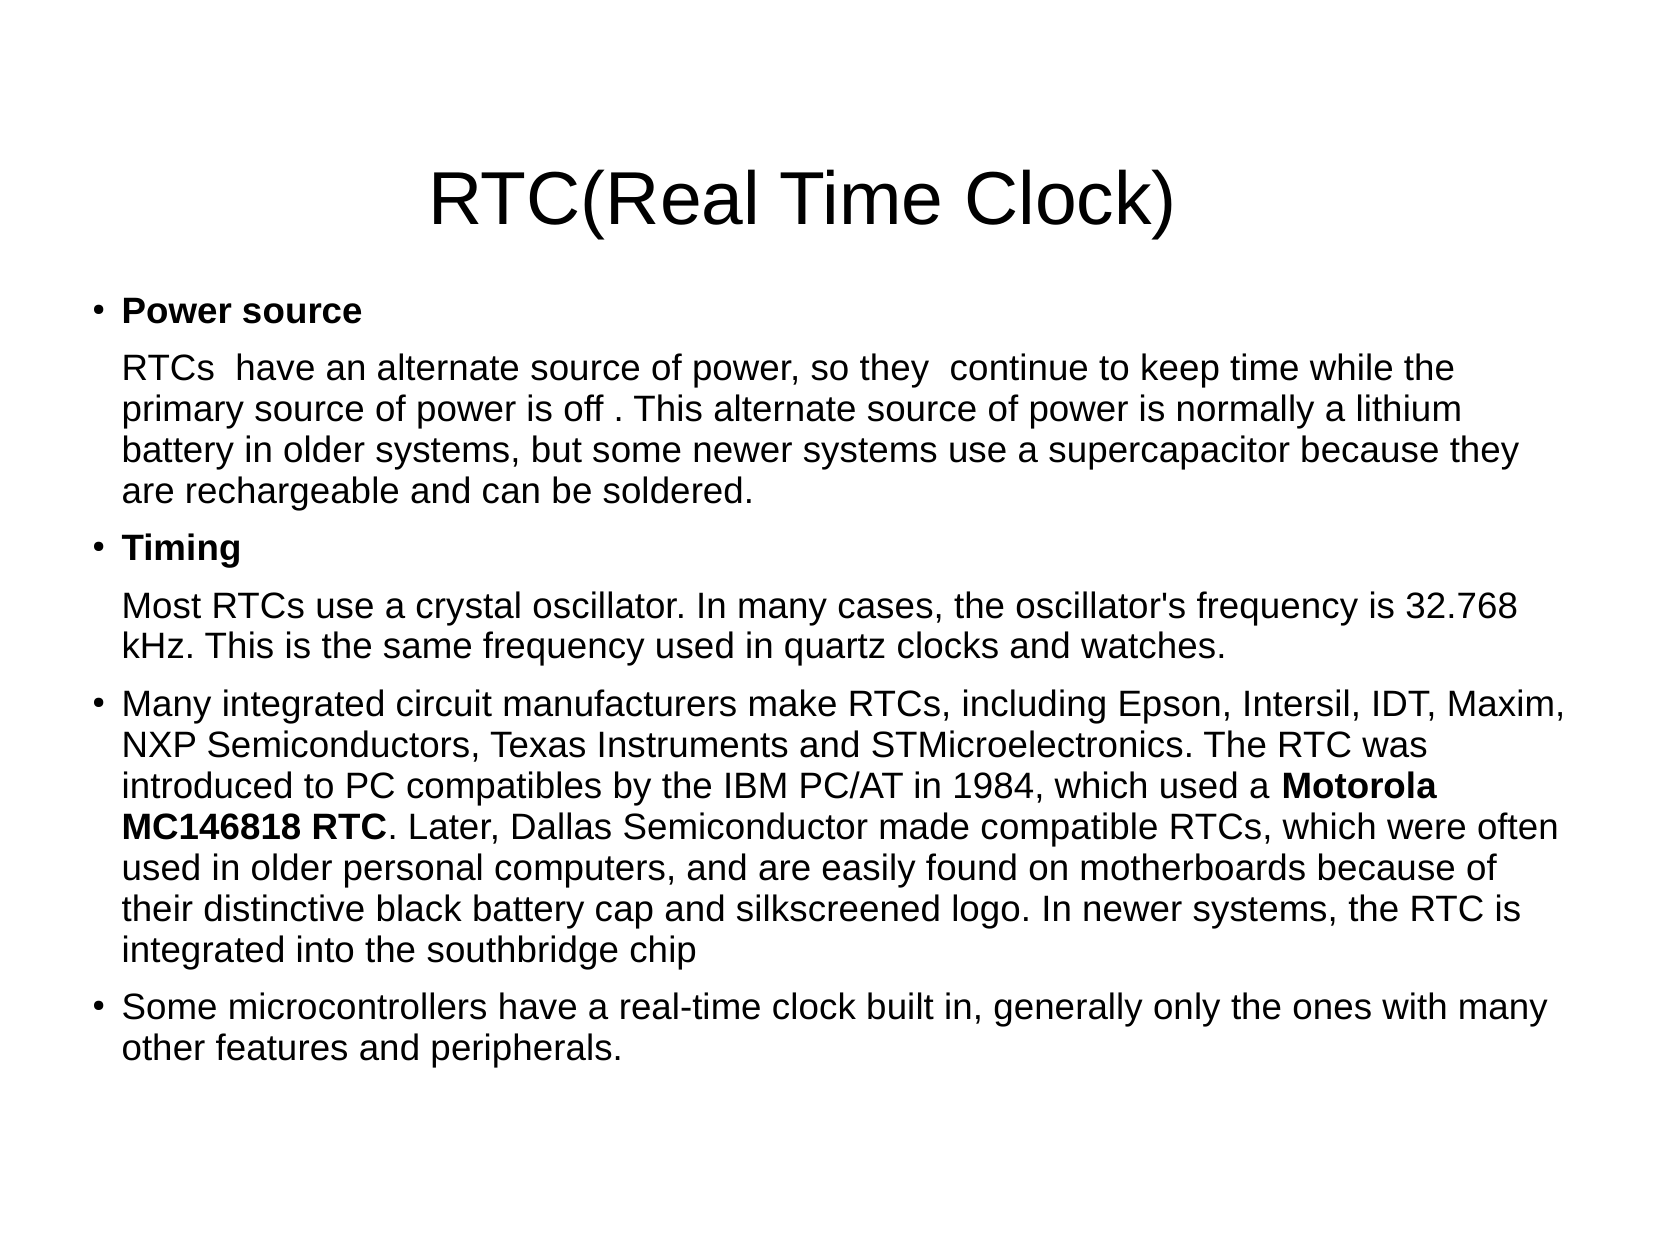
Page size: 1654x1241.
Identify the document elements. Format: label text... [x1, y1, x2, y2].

list Power source RTCs have an alternate source of power, so they continue to keep time while the primary source of power is off . This alternate source of power is normally a lithium battery in older systems, but some newer systems use a supercapacitor because they are rechargeable and can be soldered. Timing Most RTCs use a crystal oscillator. In many cases, the oscillator's frequency is 32.768 kHz. This is the same frequency used in quartz clocks and watches. Many integrated circuit manufacturers make RTCs, including Epson, Intersil, IDT, Maxim, NXP Semiconductors, Texas Instruments and STMicroelectronics. The RTC was introduced to PC compatibles by the IBM PC/AT in 1984, which used a Motorola MC146818 RTC. Later, Dallas Semiconductor made compatible RTCs, which were often used in older personal computers, and are easily found on motherboards because of their distinctive black battery cap and silkscreened logo. In newer systems, the RTC is integrated into the southbridge chip Some microcontrollers have a real-time clock built in, generally only the ones with many other features and peripherals. [82, 290, 1571, 1075]
text_box RTC(Real Time Clock) [413, 149, 1192, 249]
